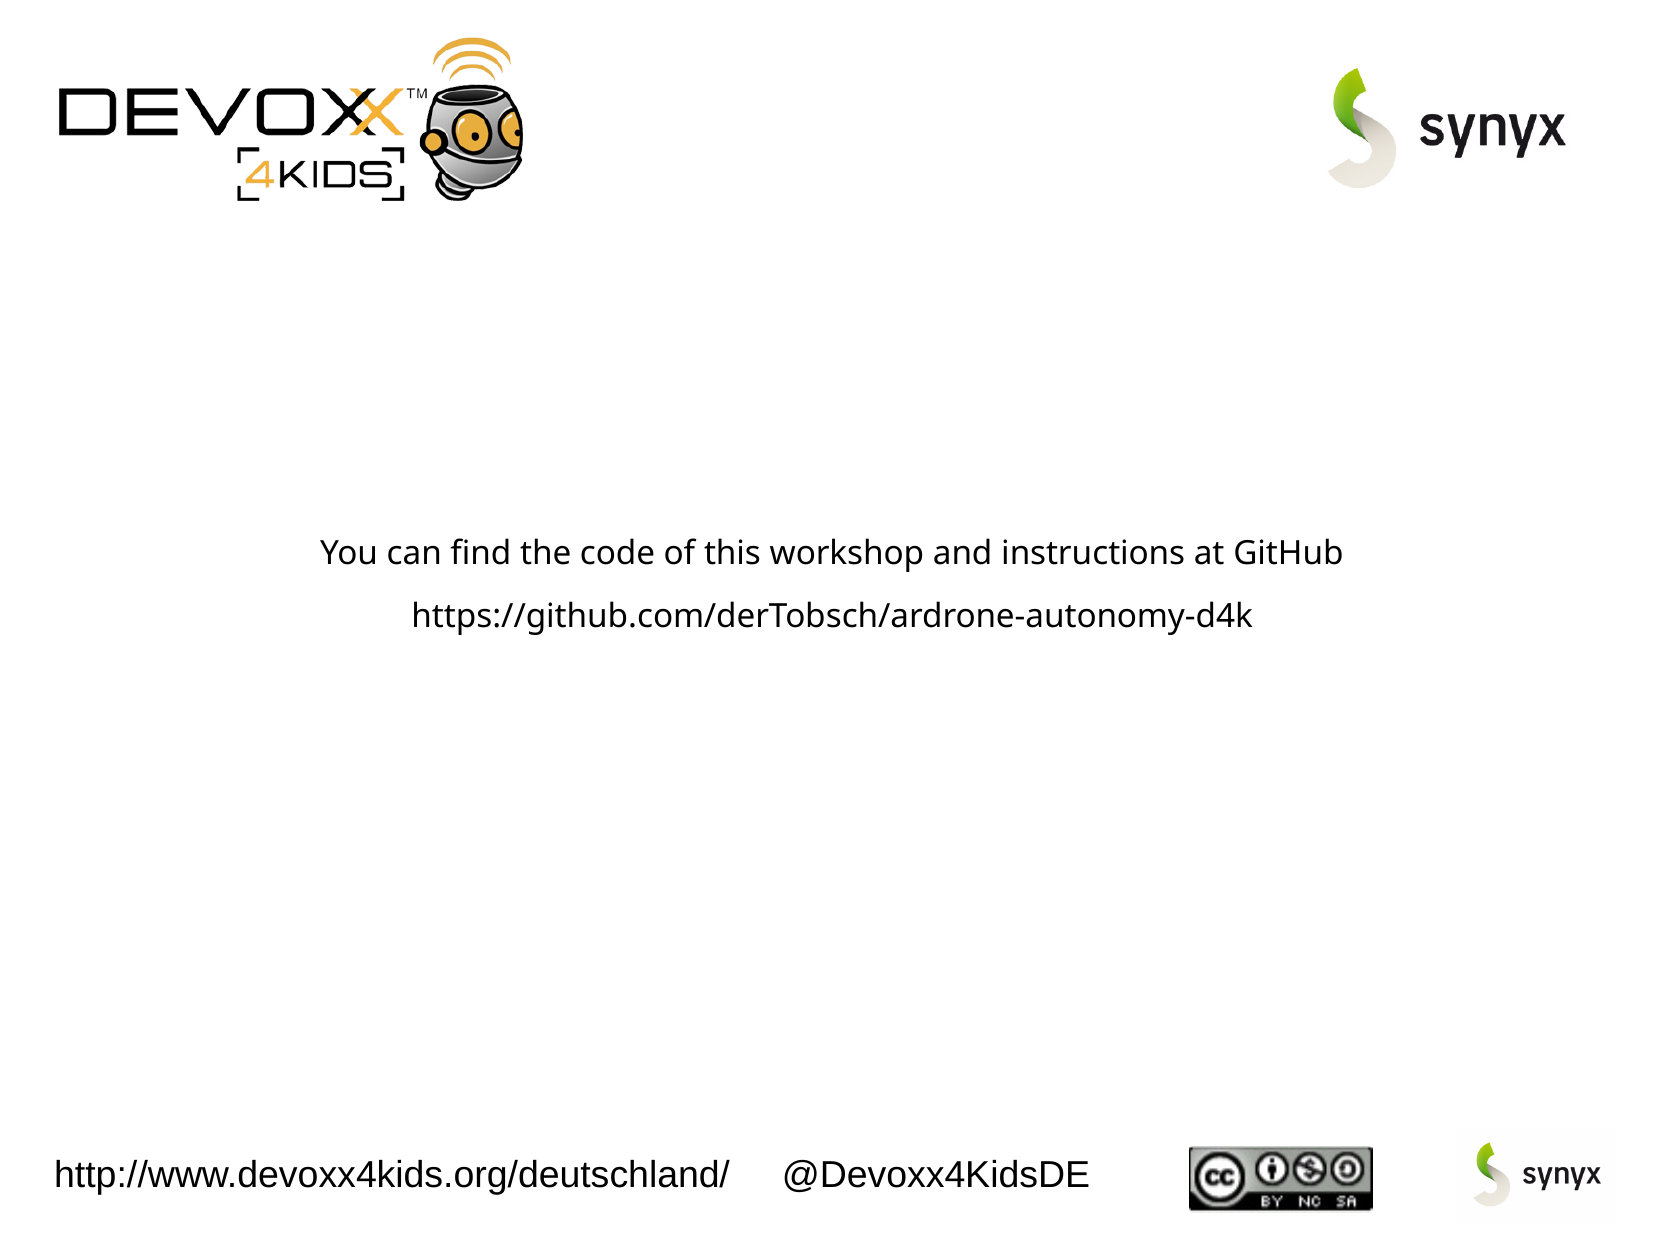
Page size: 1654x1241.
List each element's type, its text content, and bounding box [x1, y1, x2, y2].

picture [1293, 41, 1594, 219]
title [59, 349, 1583, 591]
text_box You can find the code of this workshop and instructions at GitHub https://github.com/derTobsch/ardrone-autonomy-d4k [159, 513, 1494, 654]
picture [1189, 1146, 1373, 1213]
picture [1455, 1128, 1616, 1223]
picture [59, 37, 523, 201]
